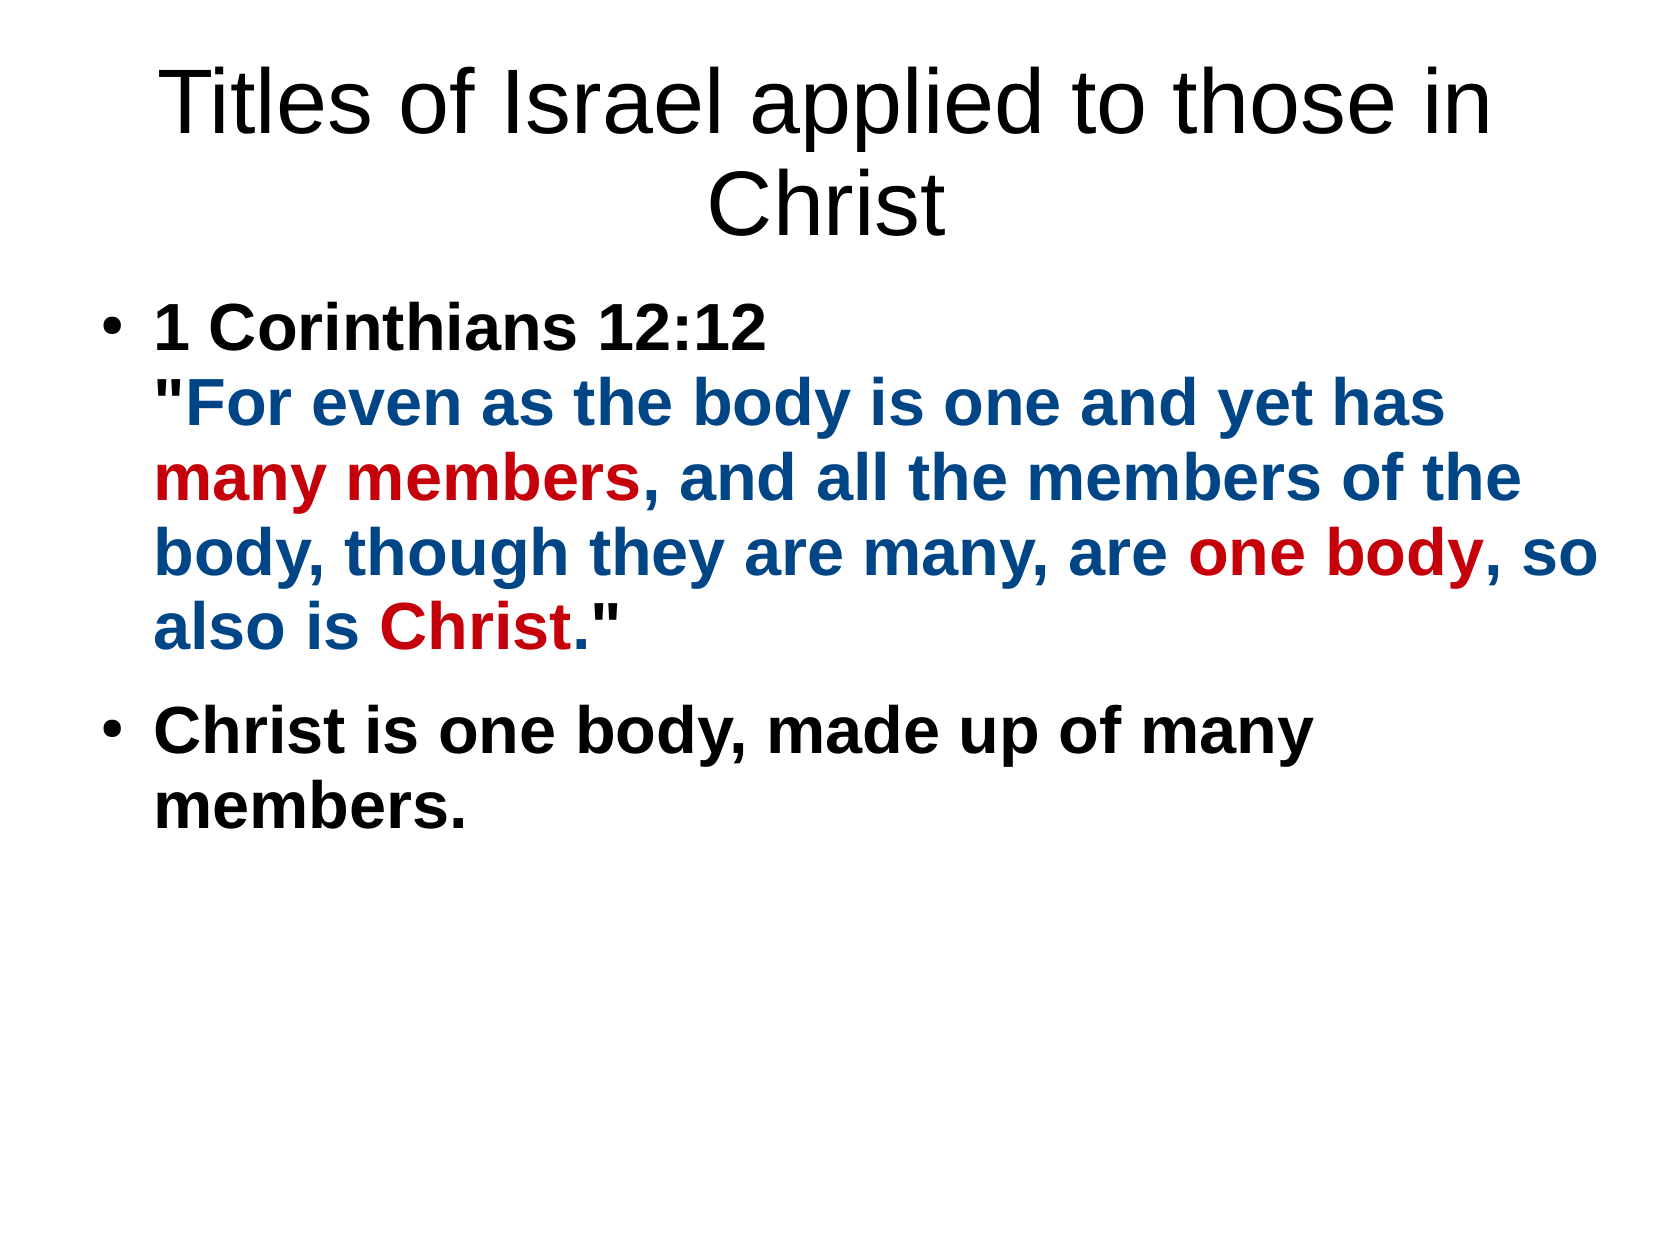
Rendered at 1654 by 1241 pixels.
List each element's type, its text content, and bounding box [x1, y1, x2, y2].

title Titles of Israel applied to those in Christ [82, 49, 1571, 257]
list 1 Corinthians 12:12 "For even as the body is one and yet has many members, and all the members of the body, though they are many, are one body, so also is Christ." Christ is one body, made up of many members. [82, 290, 1625, 1109]
